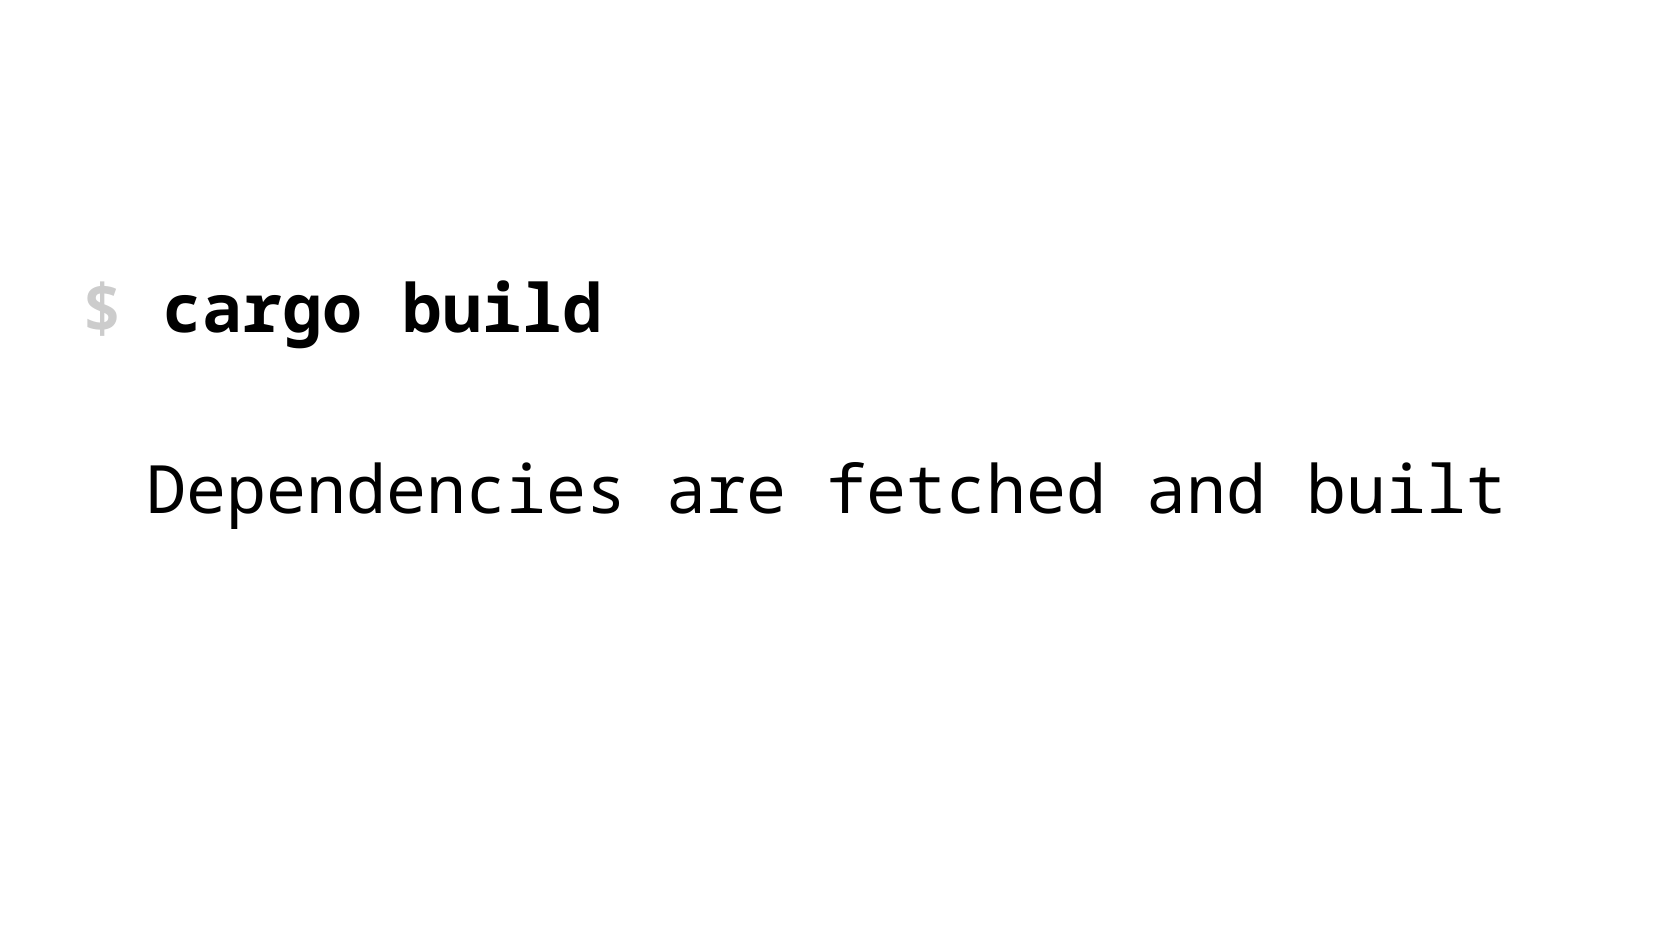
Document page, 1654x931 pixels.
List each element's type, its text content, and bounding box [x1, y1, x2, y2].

subtitle $ cargo build Dependencies are fetched and built [82, 37, 1571, 758]
